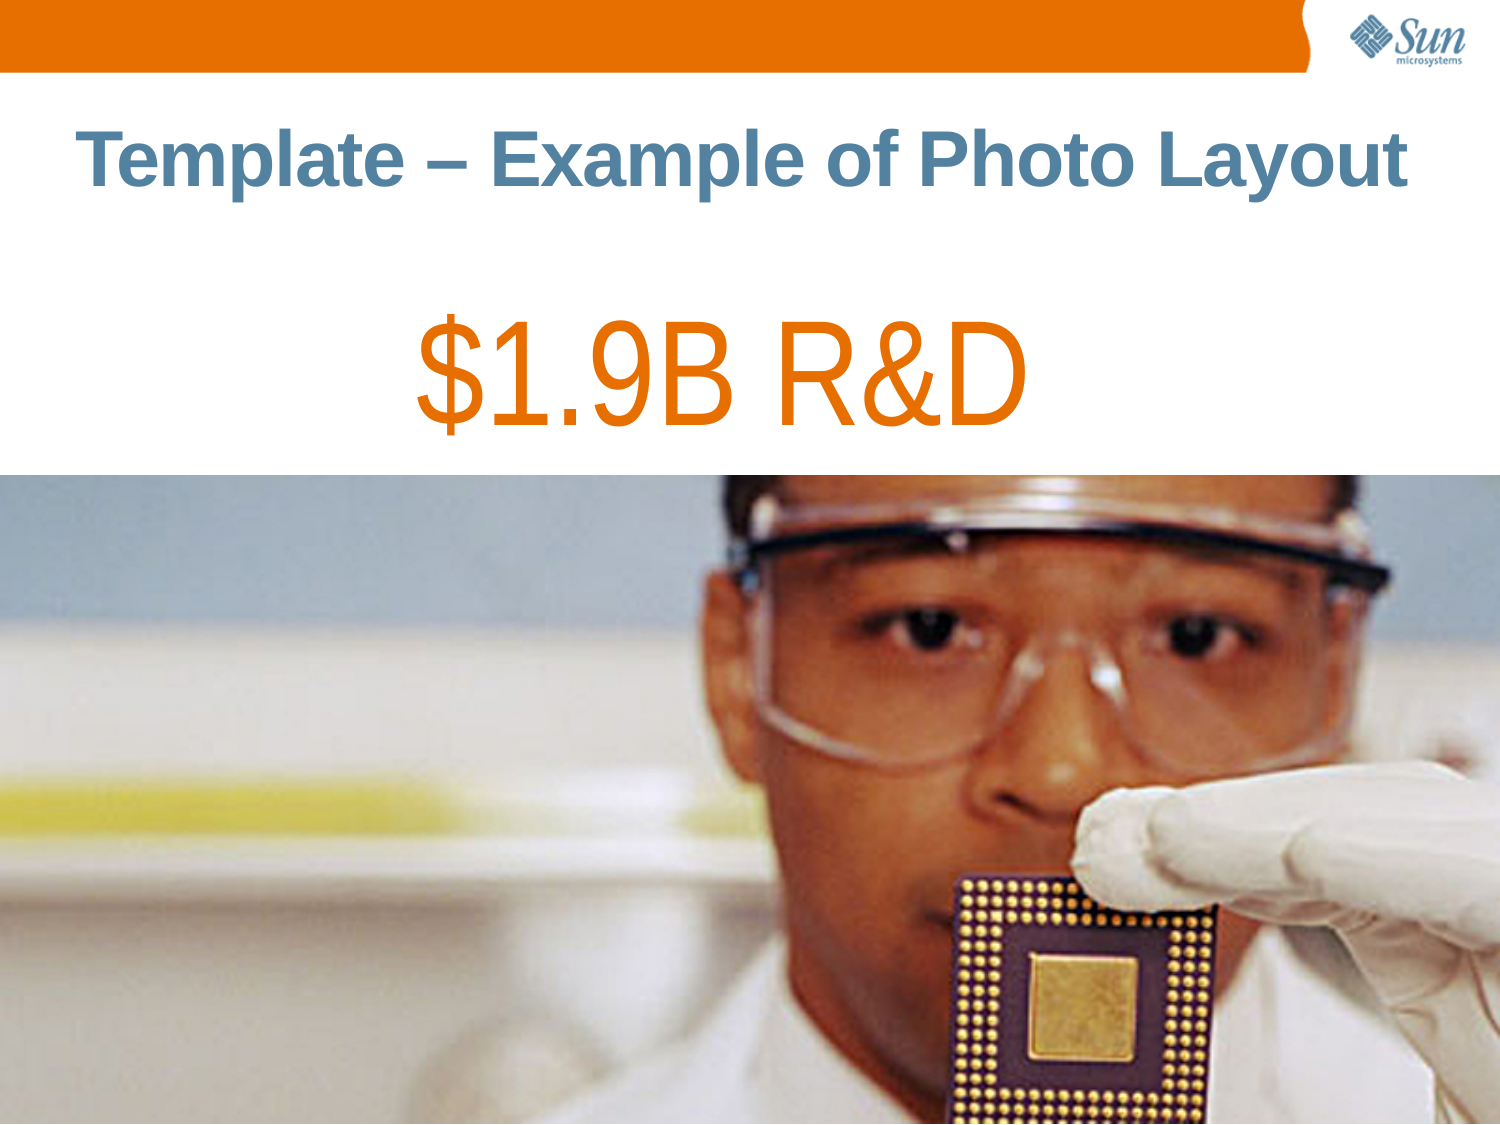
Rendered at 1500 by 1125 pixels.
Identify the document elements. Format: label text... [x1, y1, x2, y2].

picture [0, 0, 1500, 75]
text_box $1.9B R&D [323, 280, 1125, 455]
title Template – Example of Photo Layout [75, 122, 1438, 228]
picture [0, 475, 1500, 1124]
